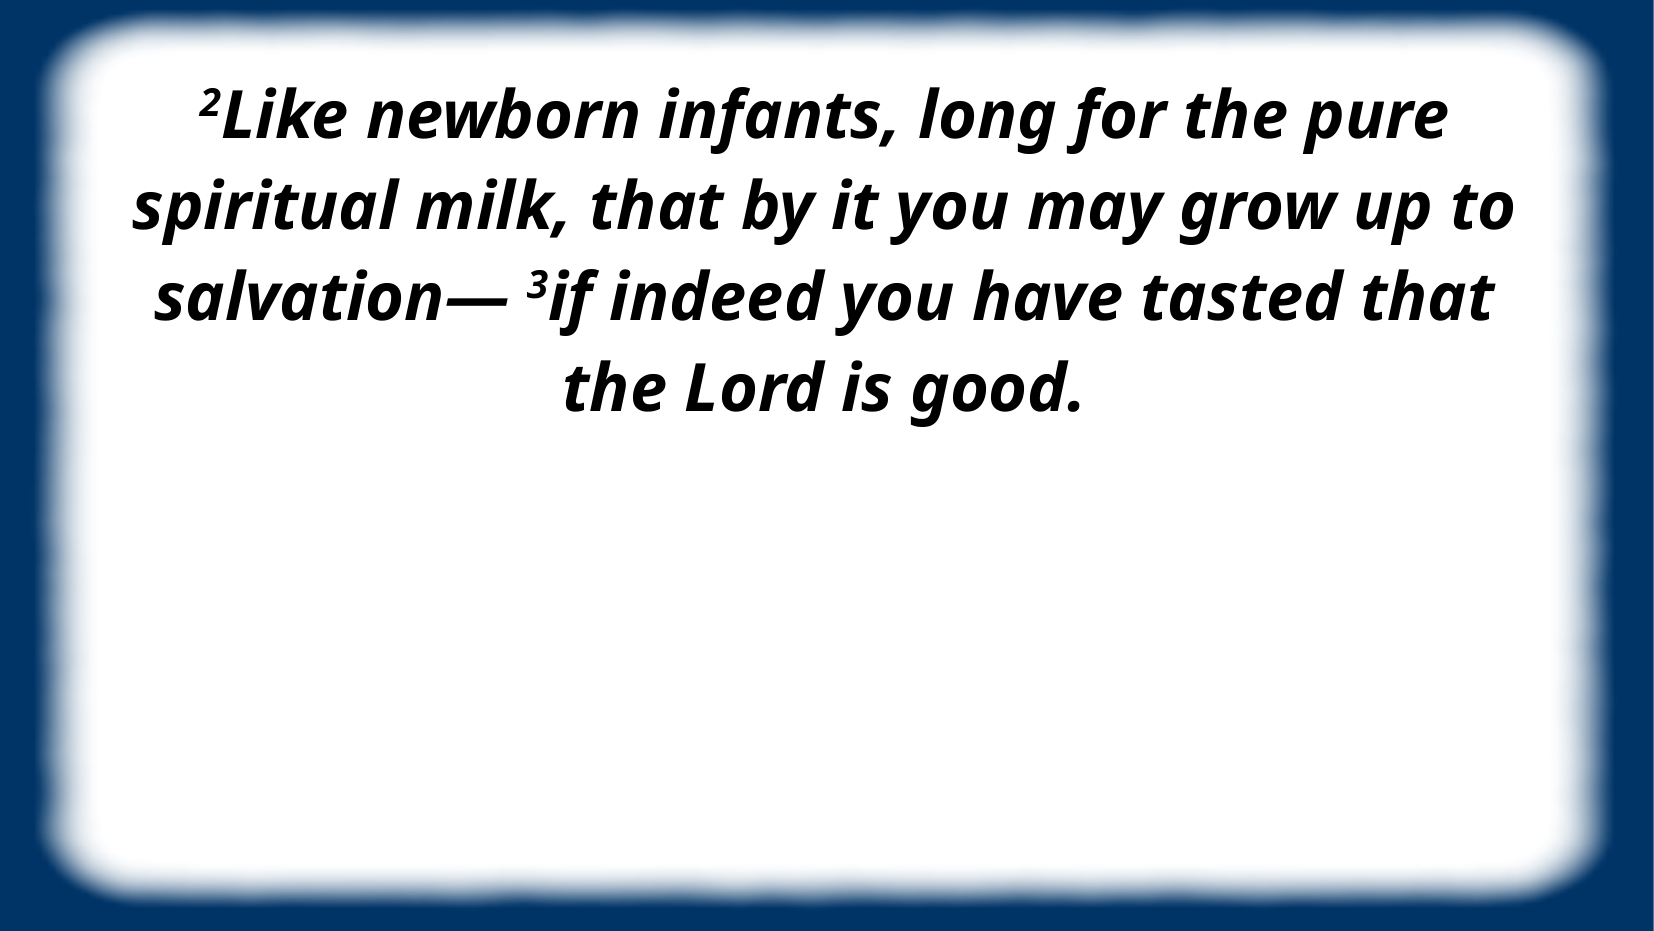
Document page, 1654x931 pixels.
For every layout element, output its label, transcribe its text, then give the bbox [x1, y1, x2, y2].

text_box 2Like newborn infants, long for the pure spiritual milk, that by it you may grow up to salvation— 3if indeed you have tasted that the Lord is good. [105, 60, 1546, 430]
picture [0, 0, 1654, 931]
